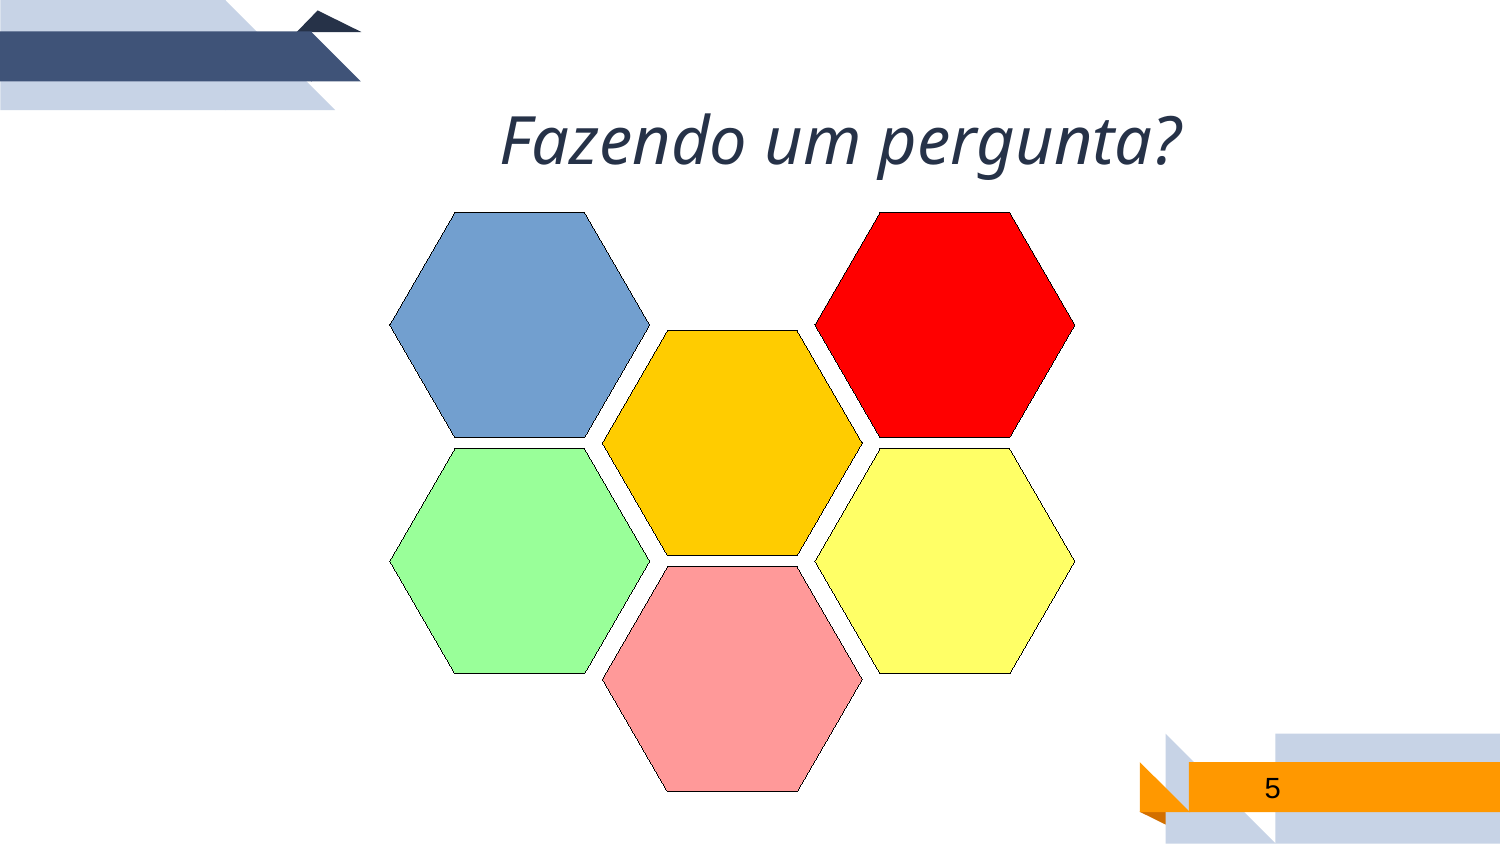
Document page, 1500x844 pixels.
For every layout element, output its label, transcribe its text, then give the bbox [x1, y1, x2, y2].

text_box [602, 566, 863, 792]
text_box [389, 448, 650, 674]
text_box [602, 330, 863, 556]
subtitle Fazendo um pergunta? [300, 27, 1382, 249]
text_box [814, 212, 1075, 438]
text_box [389, 212, 650, 438]
slide_number <number> [1249, 760, 1494, 813]
text_box [814, 448, 1075, 674]
